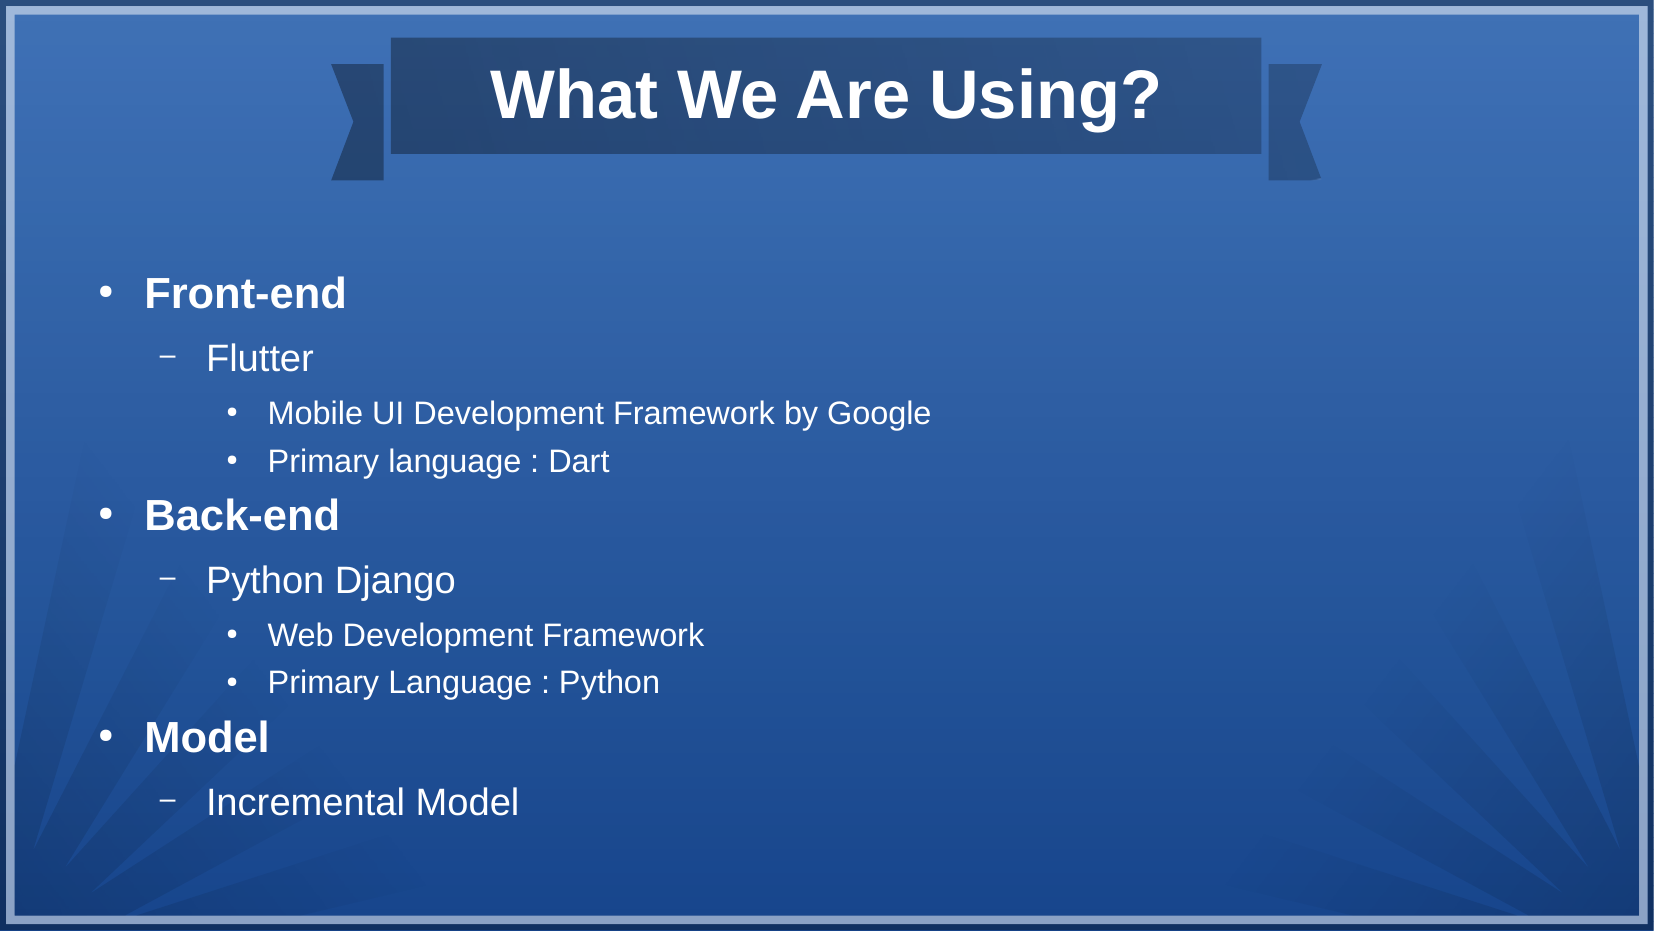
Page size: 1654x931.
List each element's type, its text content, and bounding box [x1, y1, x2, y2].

title What We Are Using? [389, 35, 1264, 154]
list Front-end Flutter Mobile UI Development Framework by Google Primary language : Dart Back-end Python Django Web Development Framework Primary Language : Python Model Incremental Model [82, 200, 1571, 824]
